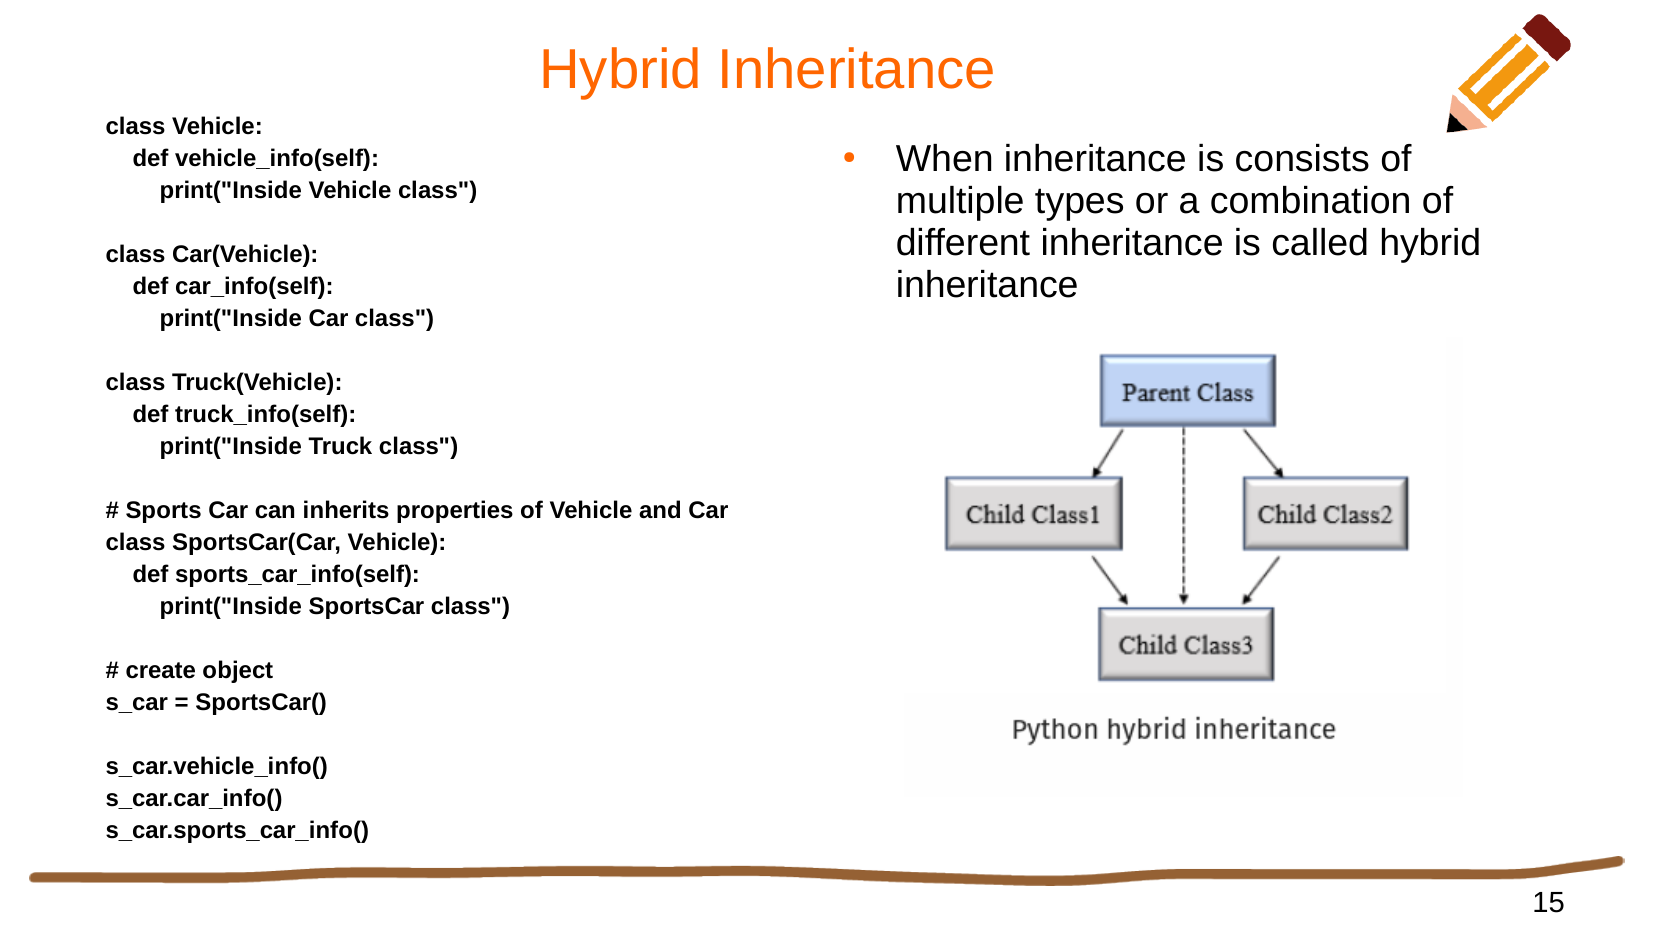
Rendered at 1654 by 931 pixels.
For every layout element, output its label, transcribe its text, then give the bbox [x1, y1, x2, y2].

picture [1446, 14, 1571, 133]
title Hybrid Inheritance [88, 17, 1447, 121]
list class Vehicle: def vehicle_info(self): print("Inside Vehicle class") class Car(Vehicle): def car_info(self): print("Inside Car class") class Truck(Vehicle): def truck_info(self): print("Inside Truck class") # Sports Car can inherits properties of Vehicle and Car class SportsCar(Car, Vehicle): def sports_car_info(self): print("Inside SportsCar class") # create object s_car = SportsCar() s_car.vehicle_info() s_car.car_info() s_car.sports_car_info() [88, 112, 809, 857]
picture [29, 856, 1625, 886]
picture [904, 337, 1463, 797]
list When inheritance is consists of multiple types or a combination of different inheritance is called hybrid inheritance [825, 137, 1546, 788]
